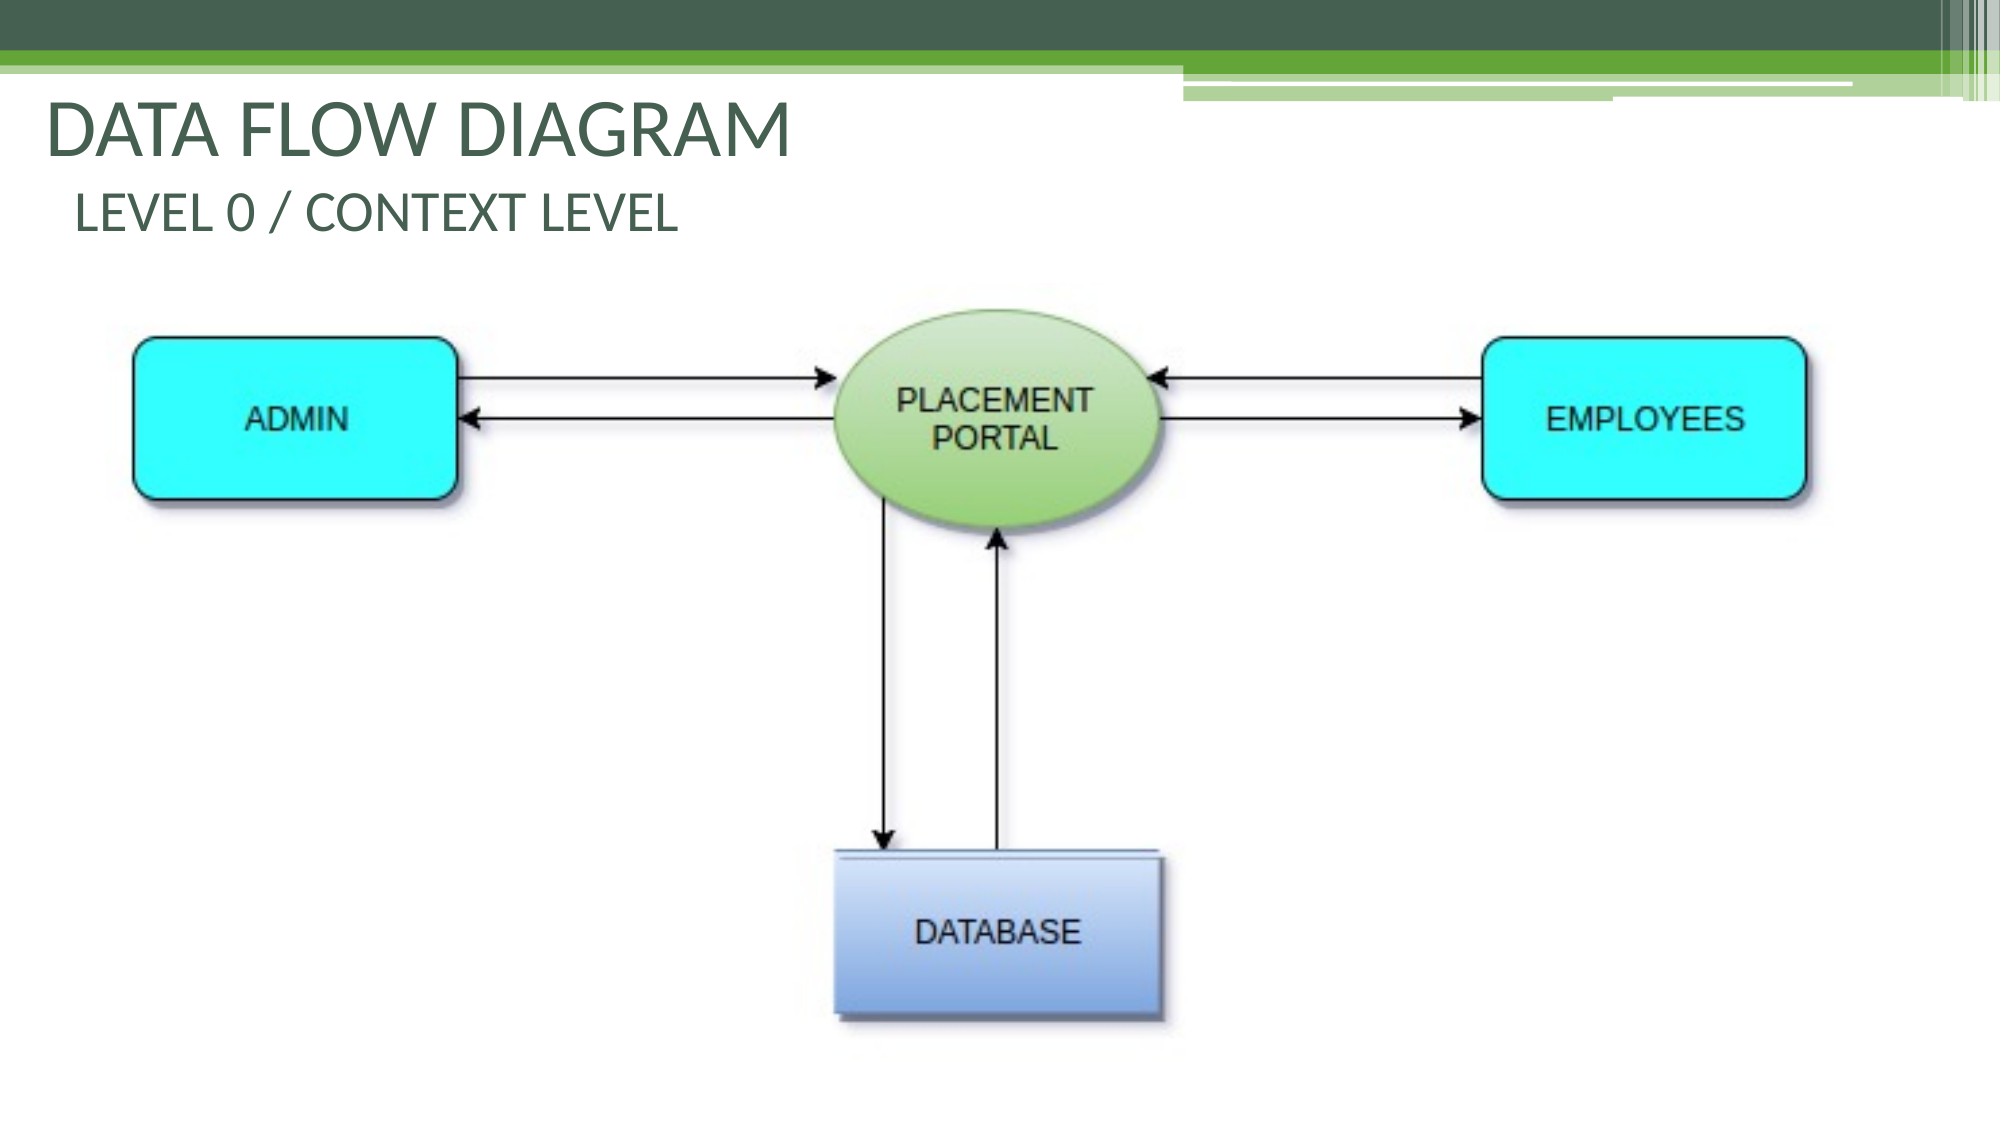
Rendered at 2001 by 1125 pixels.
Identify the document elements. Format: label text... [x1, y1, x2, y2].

title DATA FLOW DIAGRAM [30, 35, 1831, 211]
list LEVEL 0 / CONTEXT LEVEL [0, 165, 1800, 875]
picture [106, 283, 1857, 1066]
